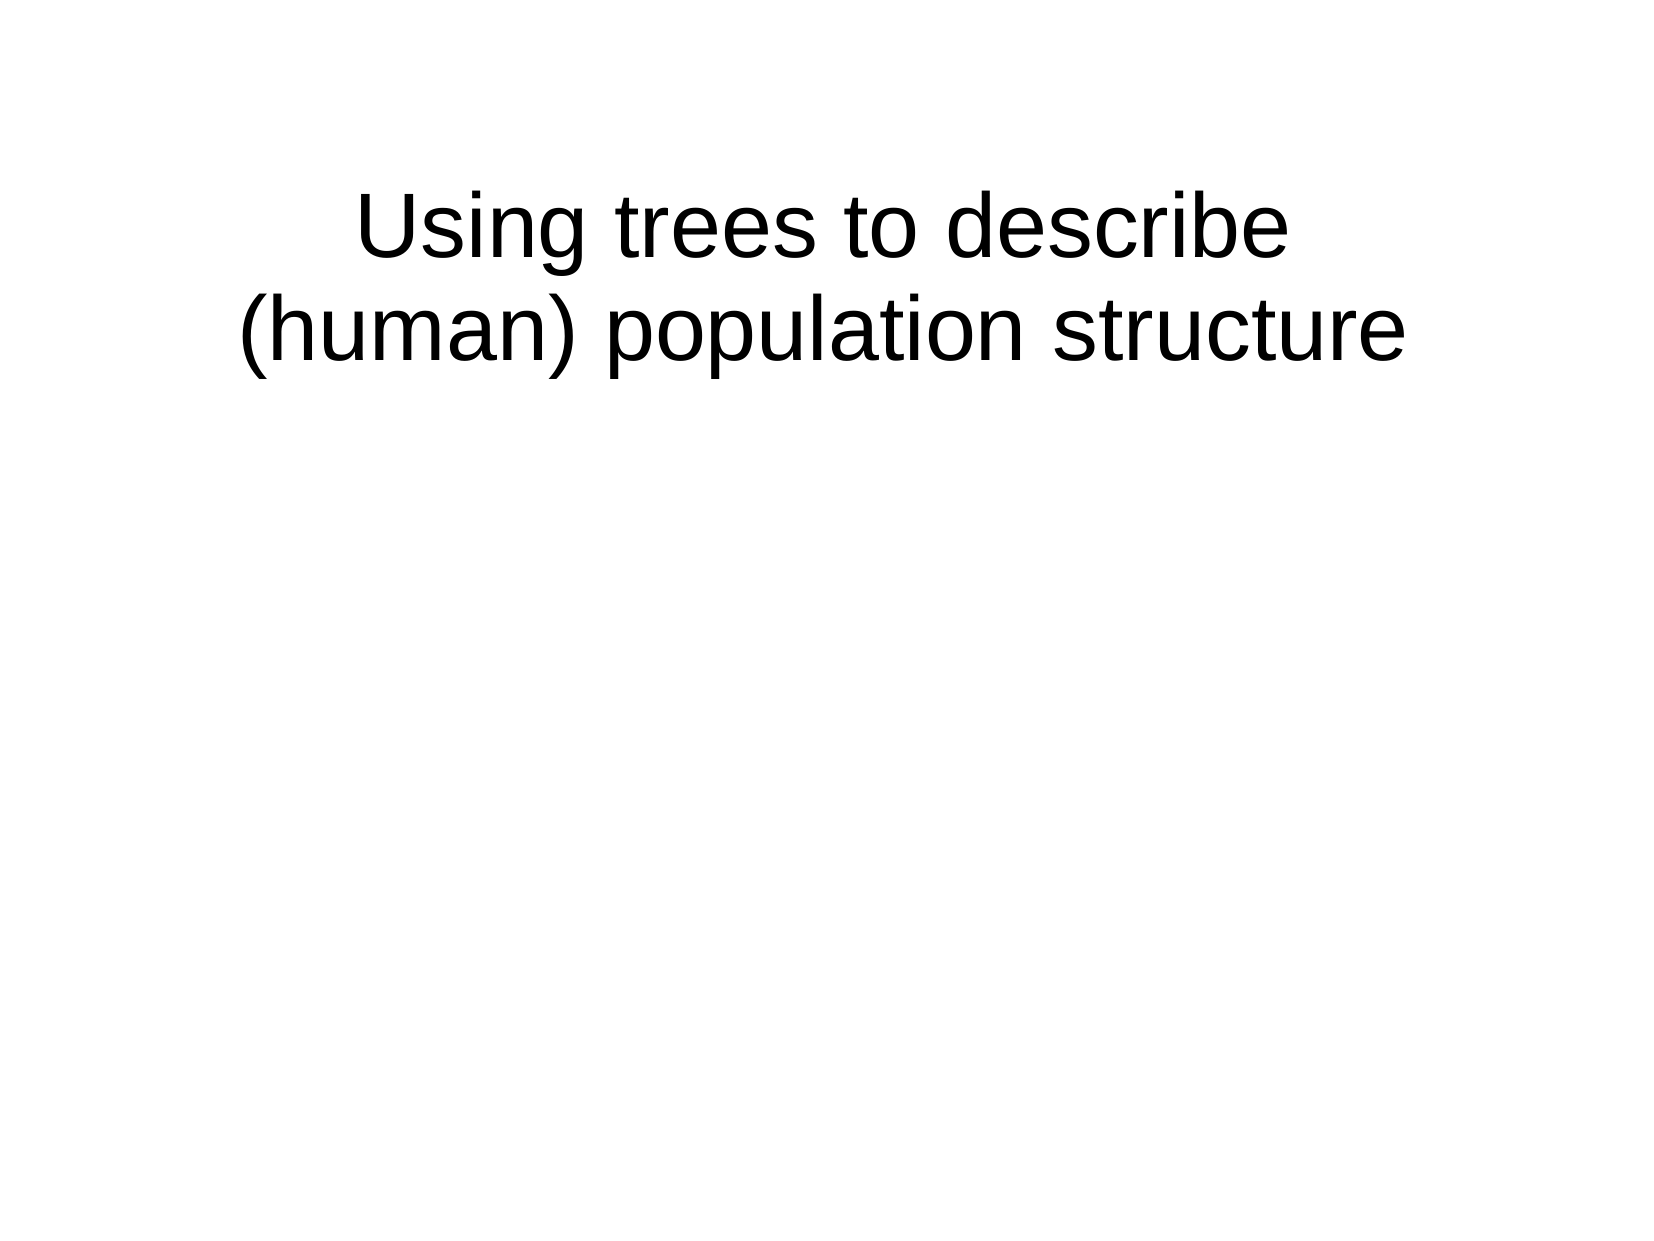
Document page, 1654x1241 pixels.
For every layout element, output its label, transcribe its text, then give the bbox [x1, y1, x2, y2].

title Using trees to describe (human) population structure [53, 173, 1595, 381]
